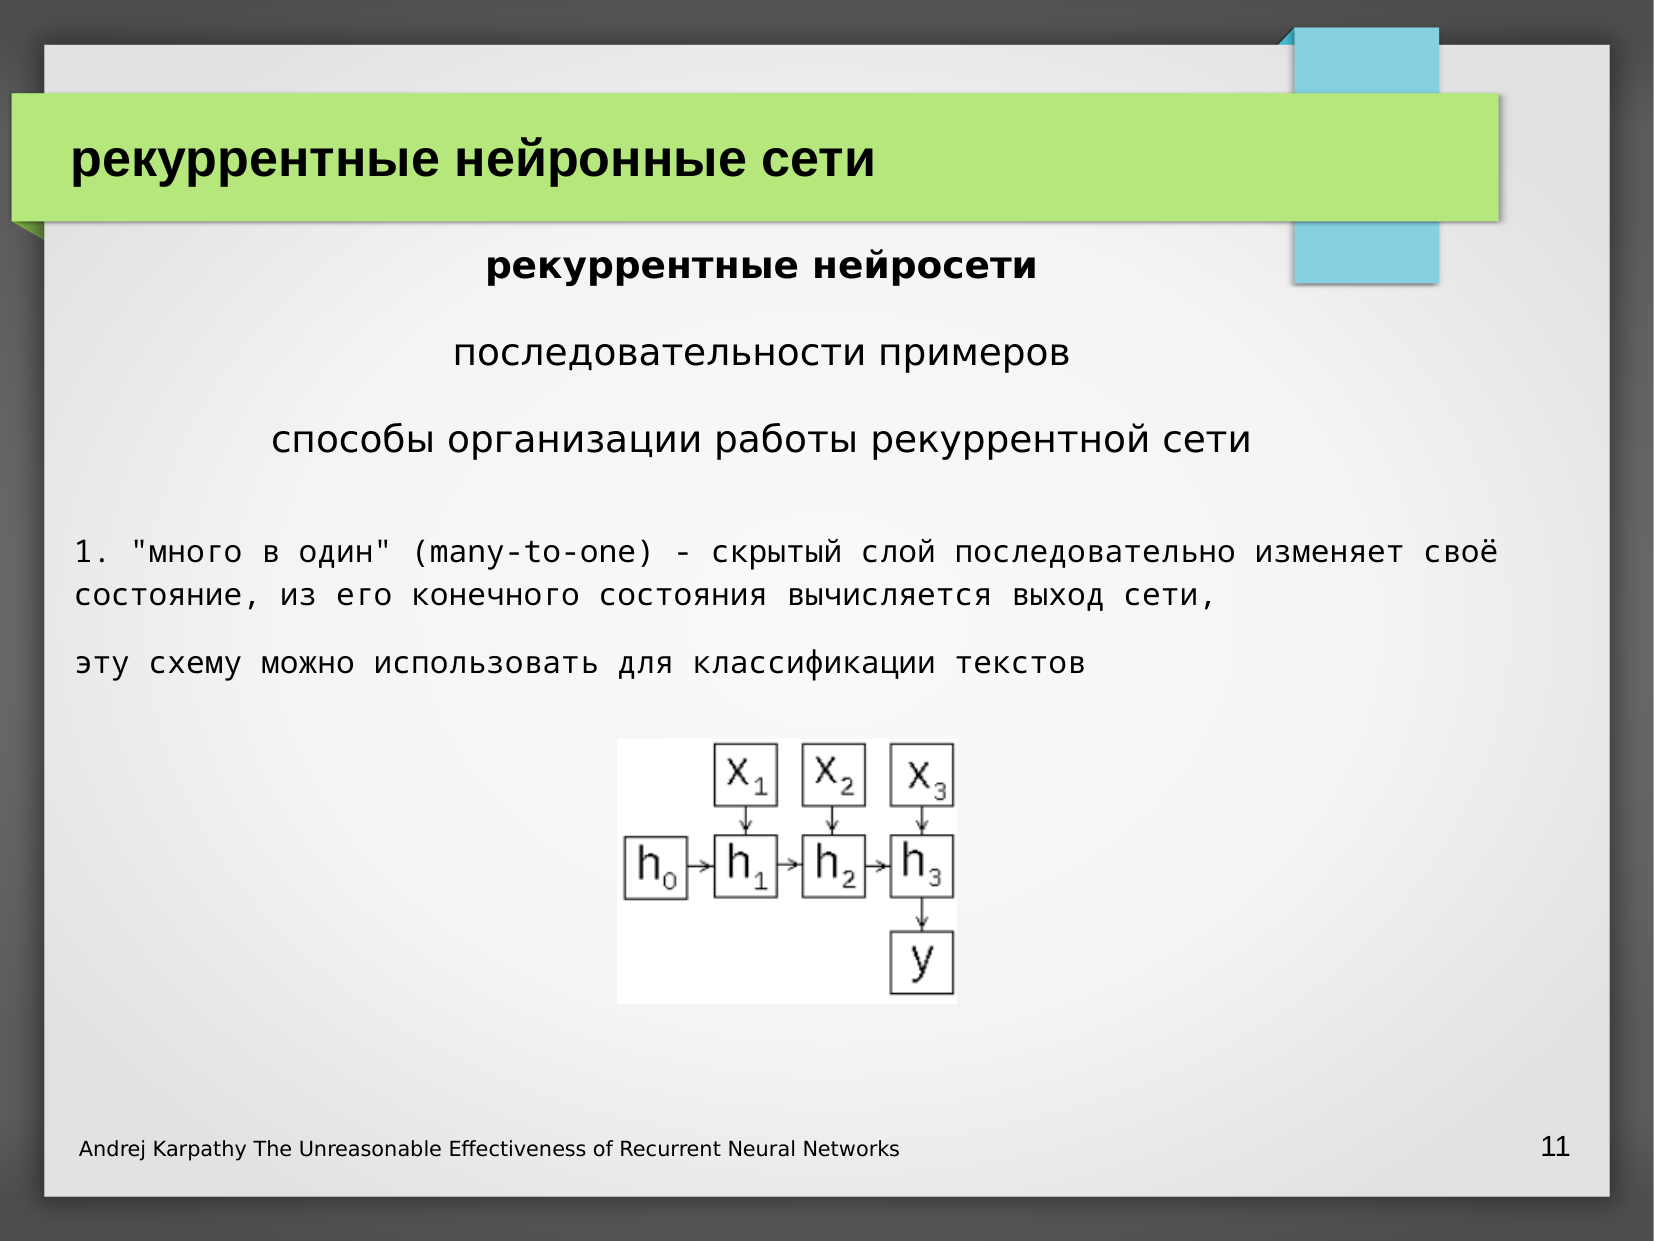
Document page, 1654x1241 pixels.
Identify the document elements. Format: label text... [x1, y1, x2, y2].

title рекуррентные нейронные сети [70, 118, 1205, 199]
text_box рекуррентные нейросети последовательности примеров способы организации работы рекуррентной сети [224, 236, 1300, 513]
text_box 1. "много в один" (many-to-one) - скрытый слой последовательно изменяет своё состояние, из его конечного состояния вычисляется выход сети, эту схему можно использовать для классификации текстов [59, 522, 1595, 687]
text_box Andrej Karpathy The Unreasonable Effectiveness of Recurrent Neural Networks [64, 1130, 922, 1170]
picture [0, 0, 1654, 1241]
